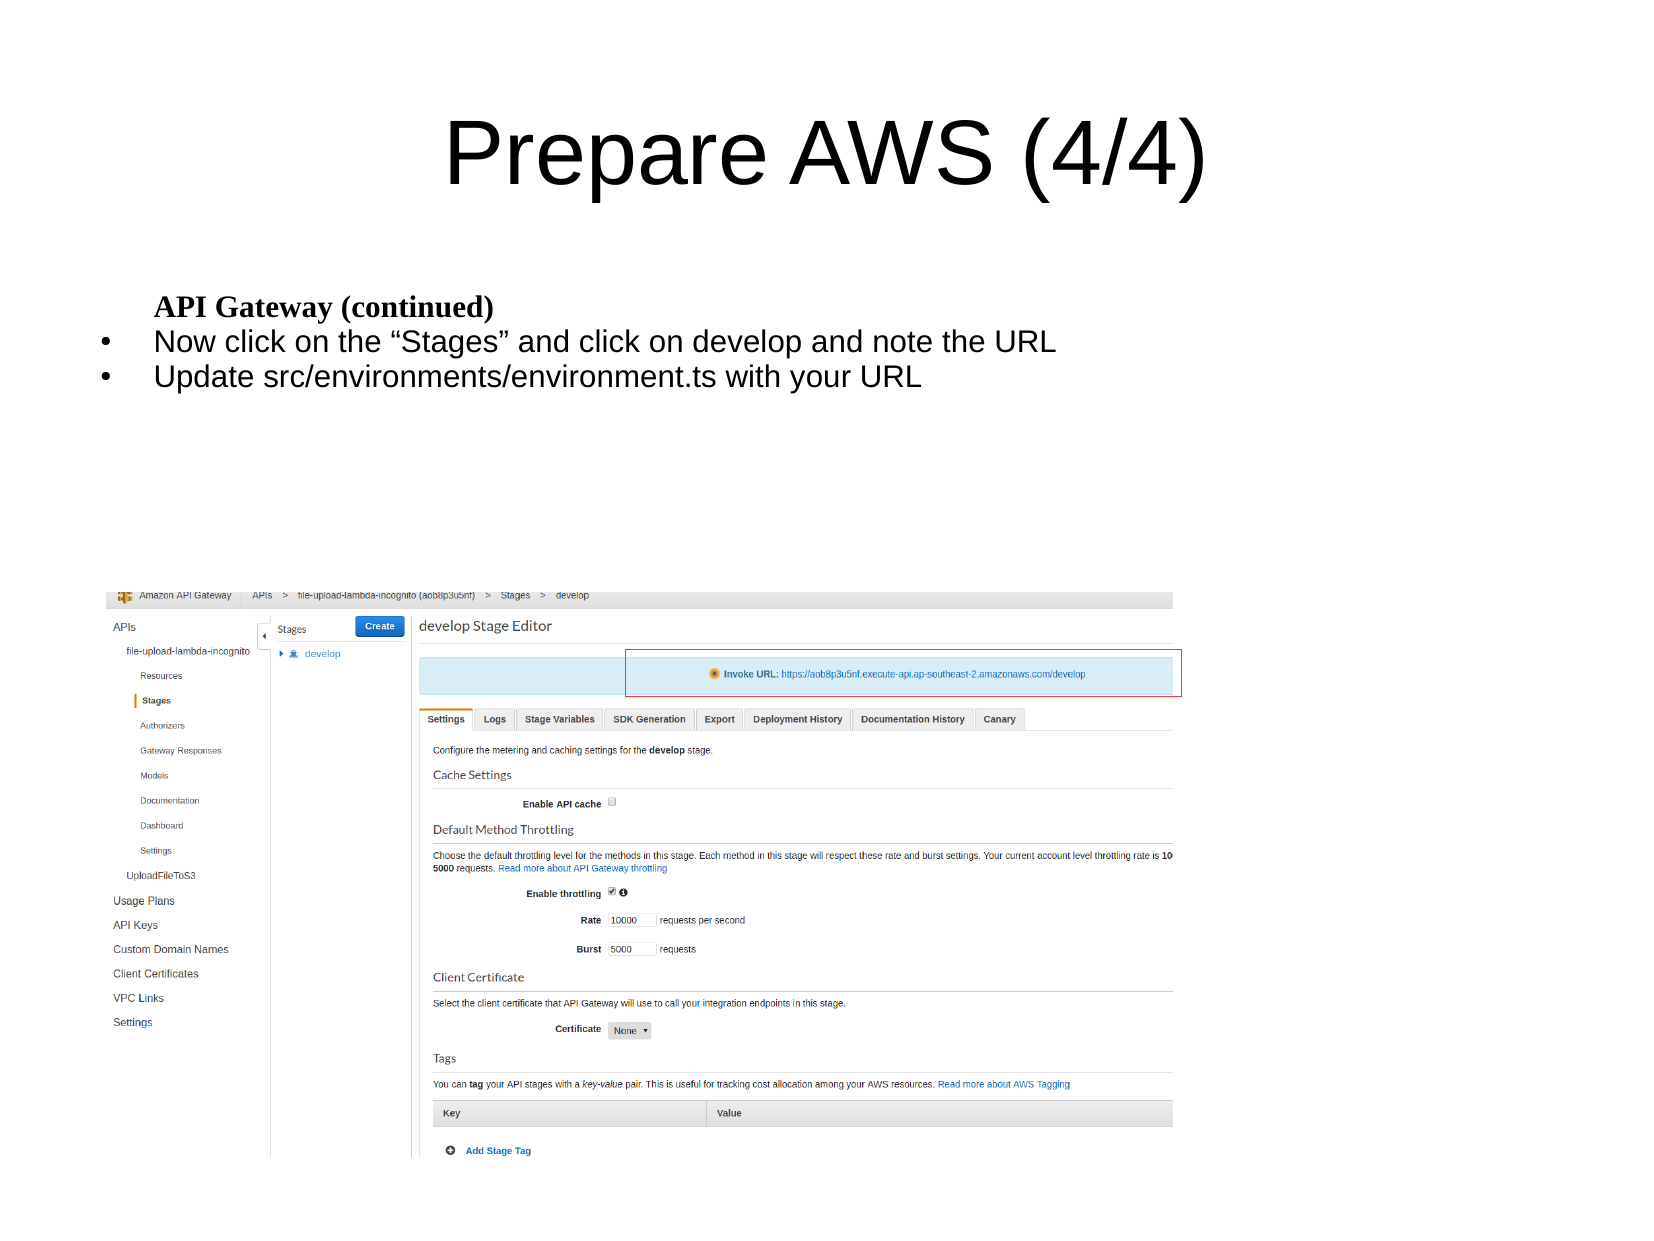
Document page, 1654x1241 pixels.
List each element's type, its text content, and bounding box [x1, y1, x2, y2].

list API Gateway (continued) Now click on the “Stages” and click on develop and note the URL Update src/environments/environment.ts with your URL [82, 290, 1583, 508]
title Prepare AWS (4/4) [82, 49, 1571, 257]
picture [106, 592, 1173, 1158]
picture [626, 650, 1173, 696]
